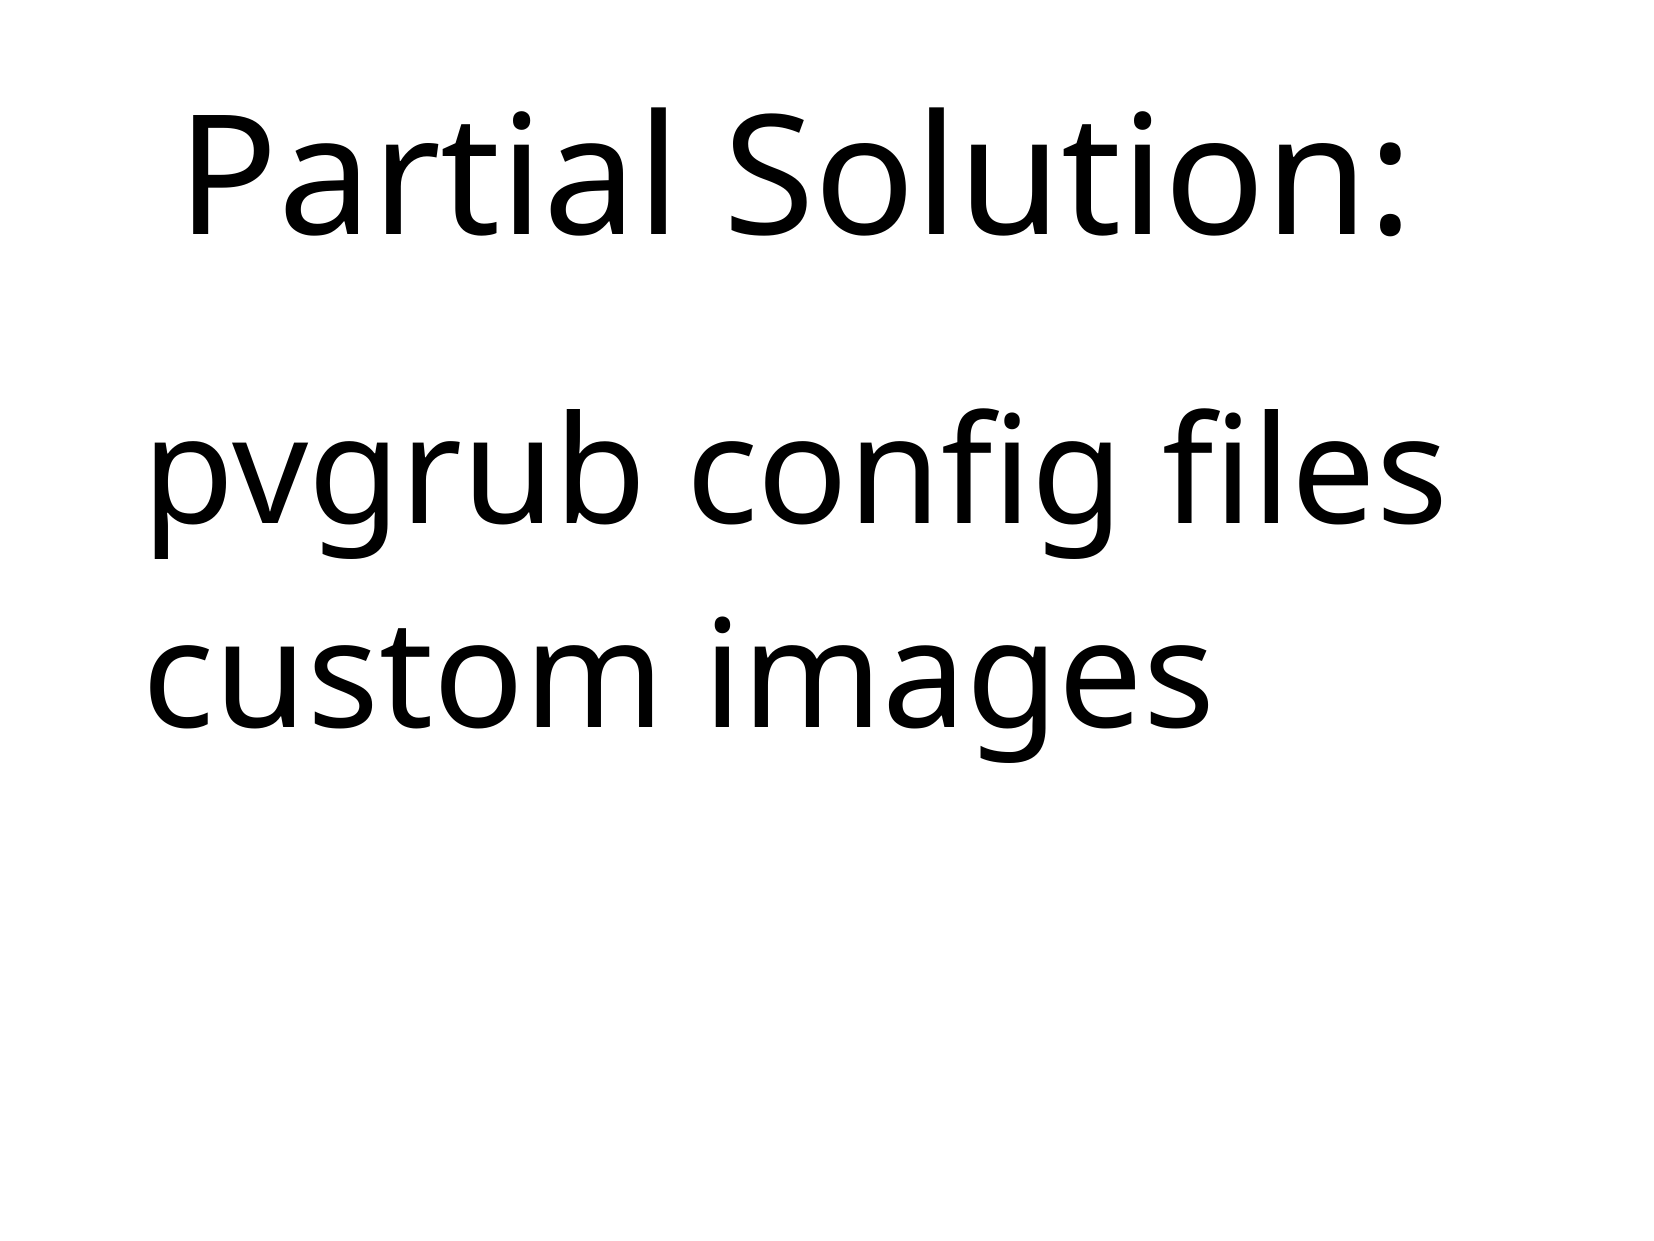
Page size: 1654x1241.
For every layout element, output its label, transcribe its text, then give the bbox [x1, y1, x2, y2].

text_box Partial Solution: pvgrub config files custom images [128, 49, 1526, 695]
